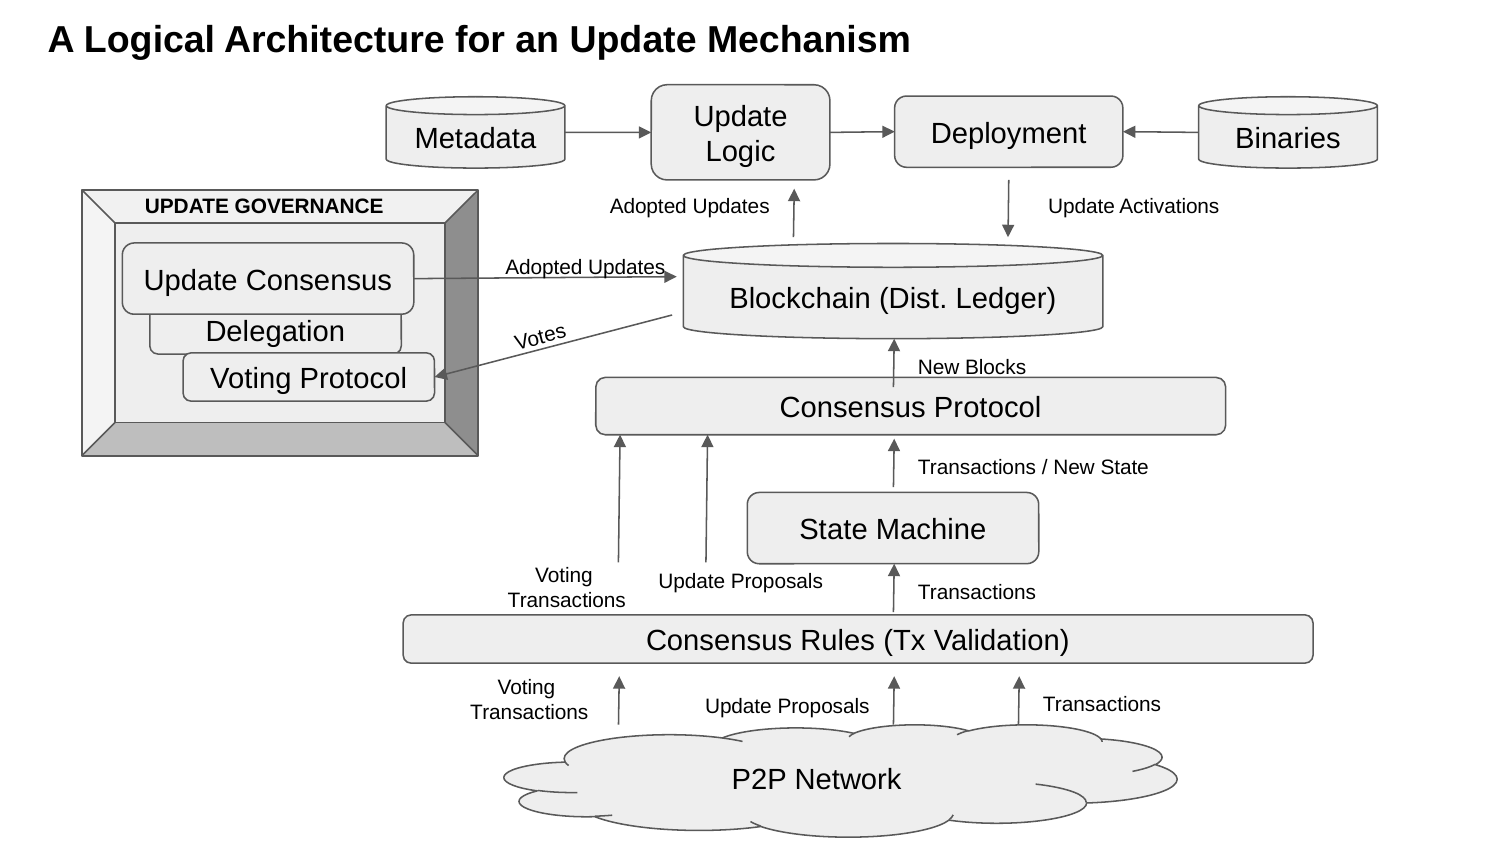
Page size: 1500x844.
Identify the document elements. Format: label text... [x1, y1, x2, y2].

text_box Transactions / New State [902, 438, 1207, 487]
text_box Delegation [149, 315, 402, 355]
text_box Transactions [1027, 676, 1179, 725]
text_box Adopted Updates [490, 238, 719, 287]
text_box Update Activations [1027, 177, 1240, 226]
text_box Transactions [902, 563, 1132, 612]
text_box Deployment [894, 96, 1123, 168]
text_box New Blocks [902, 338, 1207, 387]
text_box P2P Network [503, 724, 1178, 838]
text_box Voting Protocol [183, 352, 435, 402]
text_box Update Proposals [643, 552, 935, 601]
text_box Consensus Rules (Tx Validation) [403, 614, 1314, 664]
text_box Update Logic [651, 84, 830, 180]
text_box Metadata [386, 107, 565, 169]
text_box Votes [460, 290, 619, 375]
text_box Binaries [1198, 107, 1378, 169]
text_box Consensus Protocol [595, 377, 1226, 435]
text_box UPDATE GOVERNANCE [118, 177, 410, 226]
text_box Adopted Updates [520, 177, 785, 226]
text_box State Machine [747, 492, 1039, 564]
text_box Update Proposals [620, 677, 885, 726]
text_box Update Consensus [122, 242, 414, 315]
text_box [400, 279, 479, 375]
text_box Voting Transactions [397, 658, 662, 708]
text_box Voting Transactions [434, 546, 699, 595]
text_box [83, 189, 479, 456]
text_box Blockchain (Dist. Ledger) [683, 257, 1103, 339]
title A Logical Architecture for an Update Mechanism [32, 0, 1368, 72]
